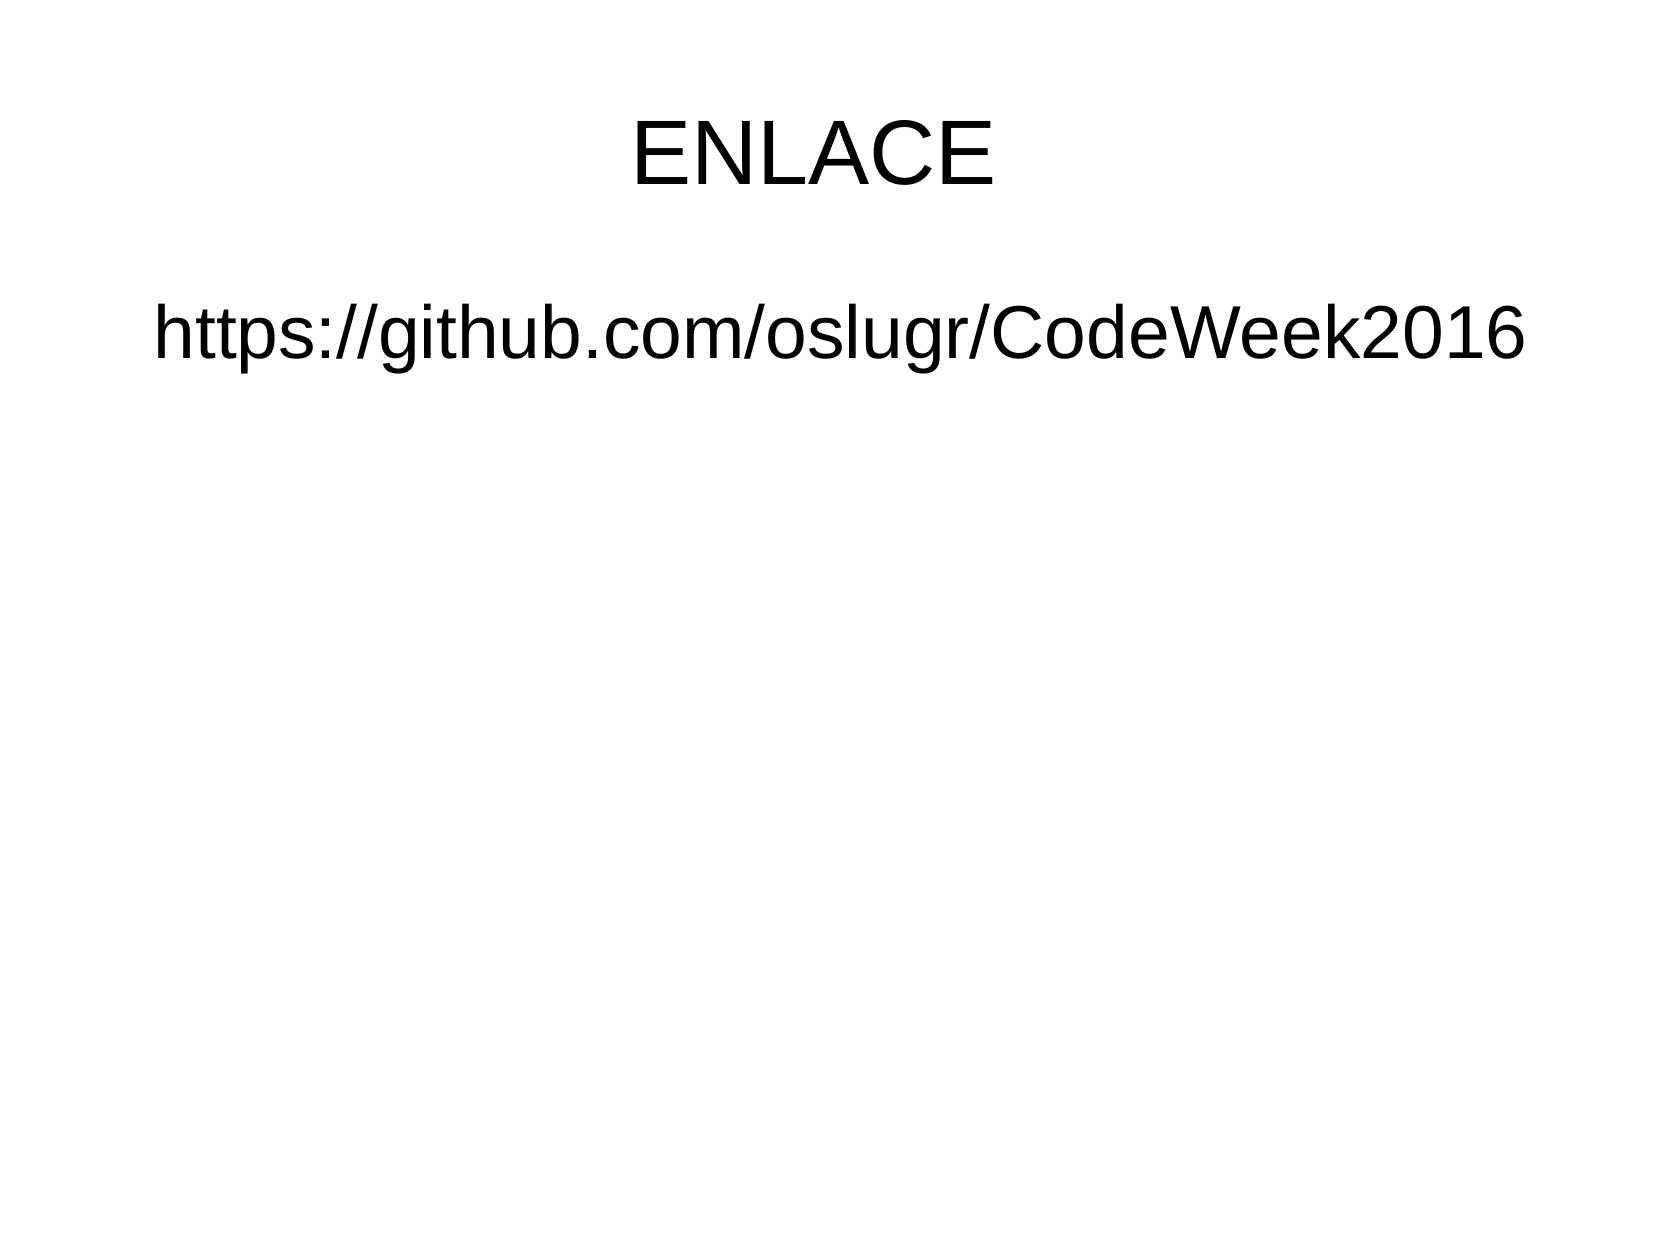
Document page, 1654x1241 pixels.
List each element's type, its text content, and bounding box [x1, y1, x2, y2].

list https://github.com/oslugr/CodeWeek2016 [82, 290, 1571, 1010]
title ENLACE [82, 49, 1571, 257]
